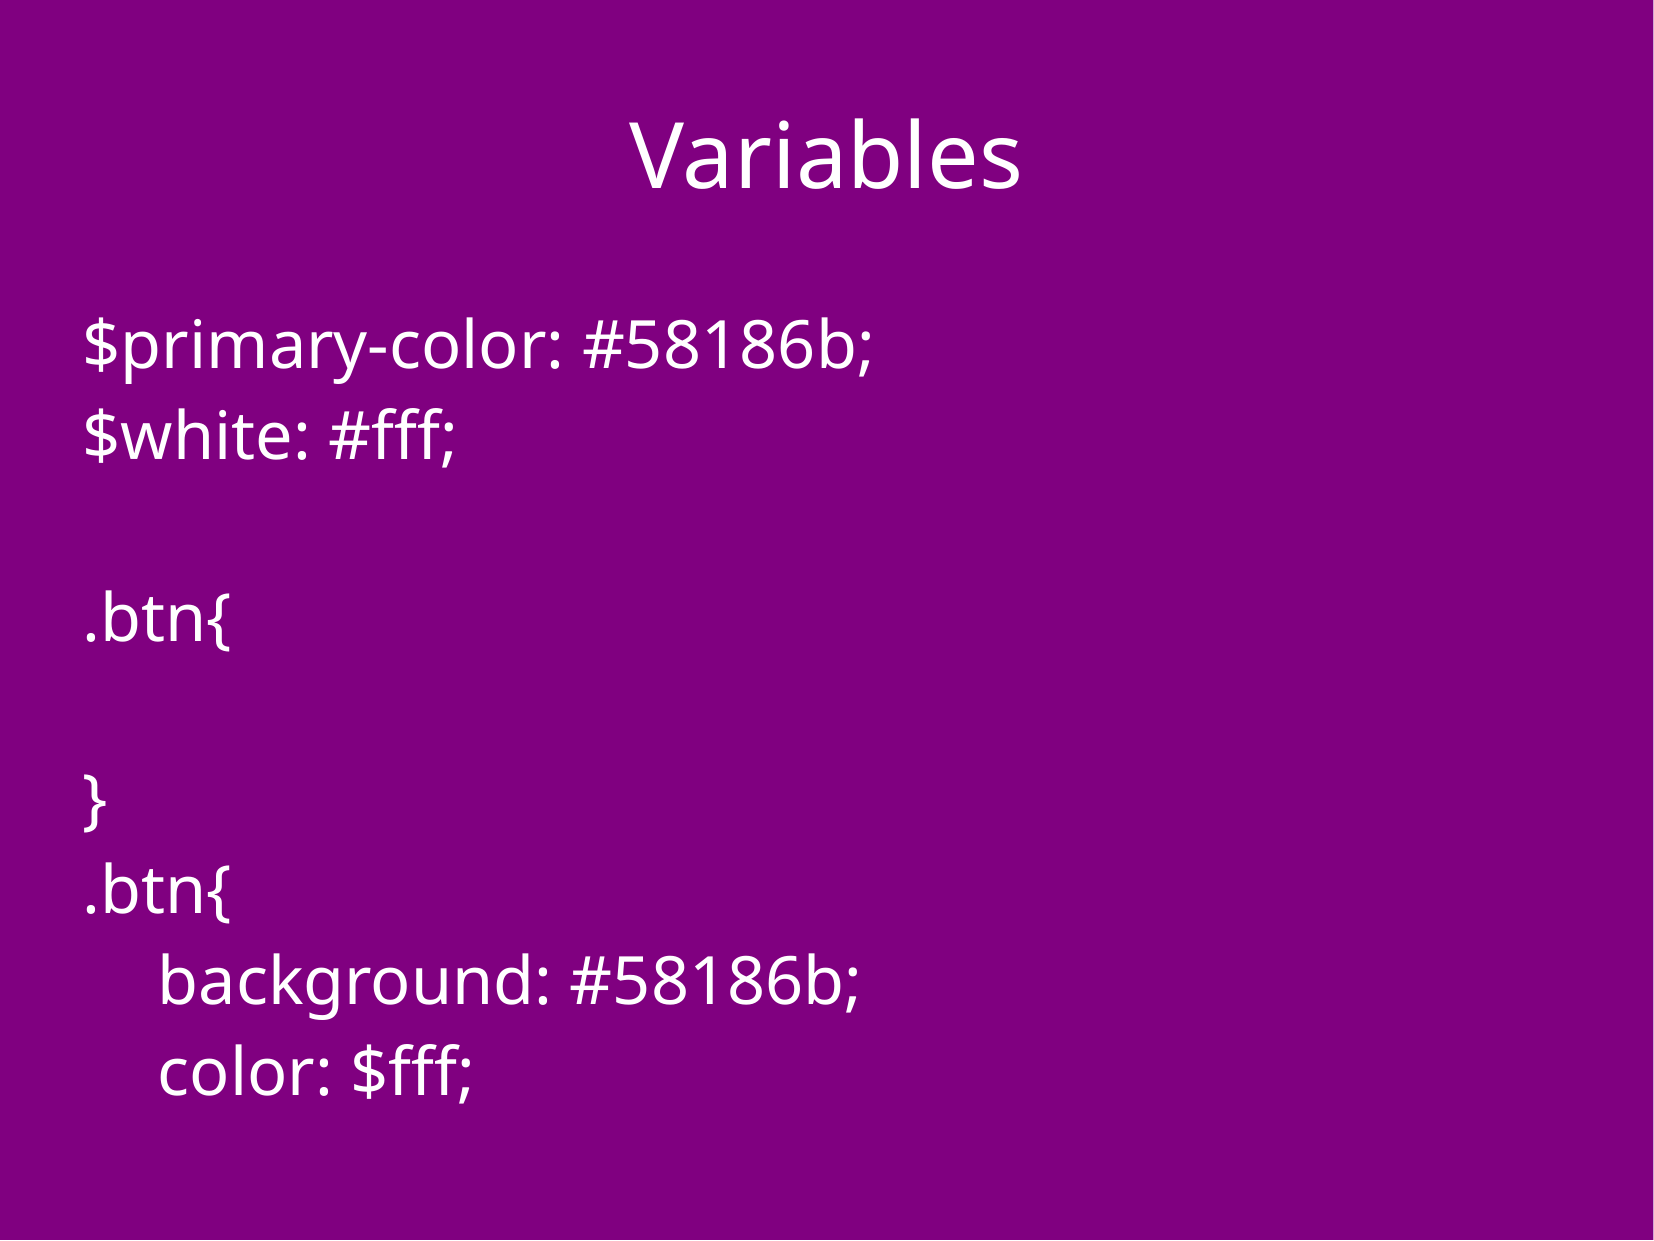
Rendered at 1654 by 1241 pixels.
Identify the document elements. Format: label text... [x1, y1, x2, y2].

title Variables [82, 49, 1571, 257]
subtitle $primary-color: #58186b; $white: #fff; .btn{ } .btn{ background: #58186b; color: $fff; } [82, 297, 1571, 1201]
